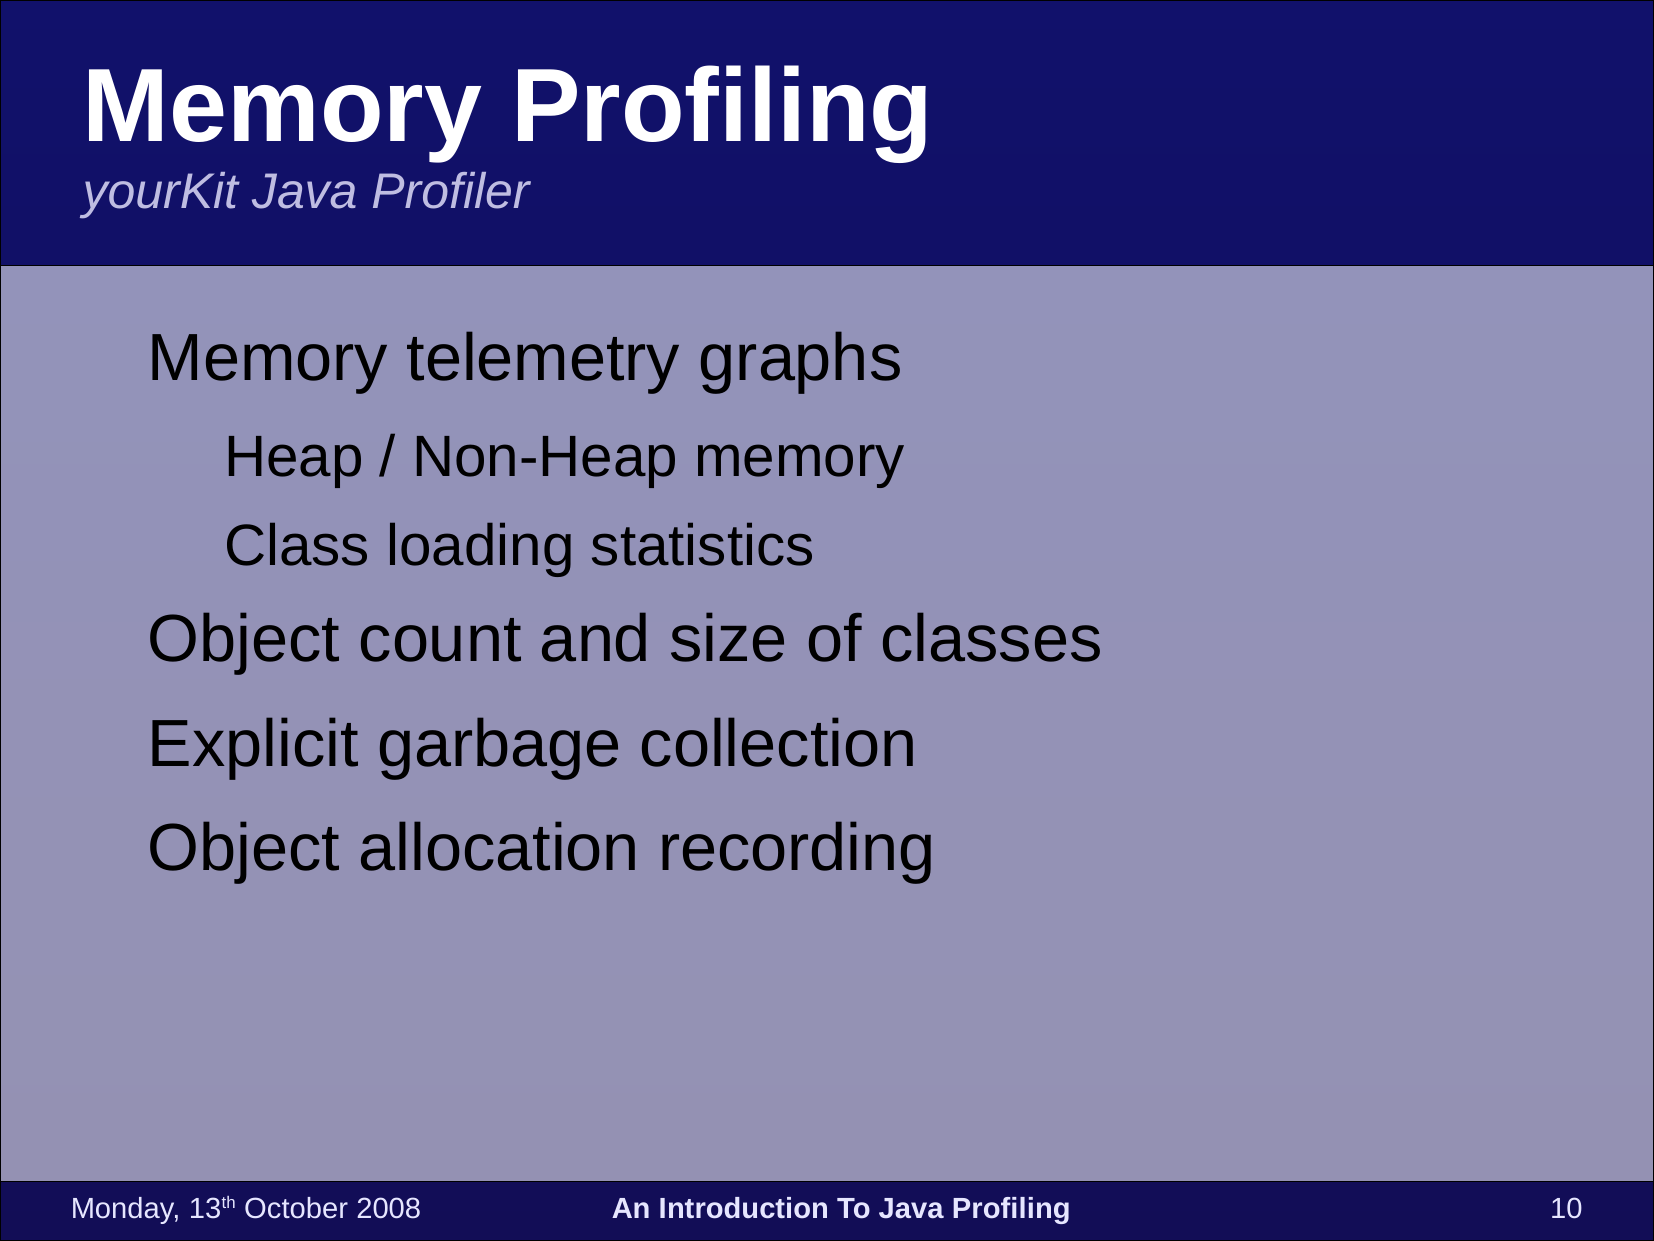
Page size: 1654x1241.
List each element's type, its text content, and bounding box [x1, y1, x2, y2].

title Memory Profiling yourKit Java Profiler [82, 0, 1571, 266]
list Memory telemetry graphs Heap / Non-Heap memory Class loading statistics Object count and size of classes Explicit garbage collection Object allocation recording [129, 319, 1619, 1139]
